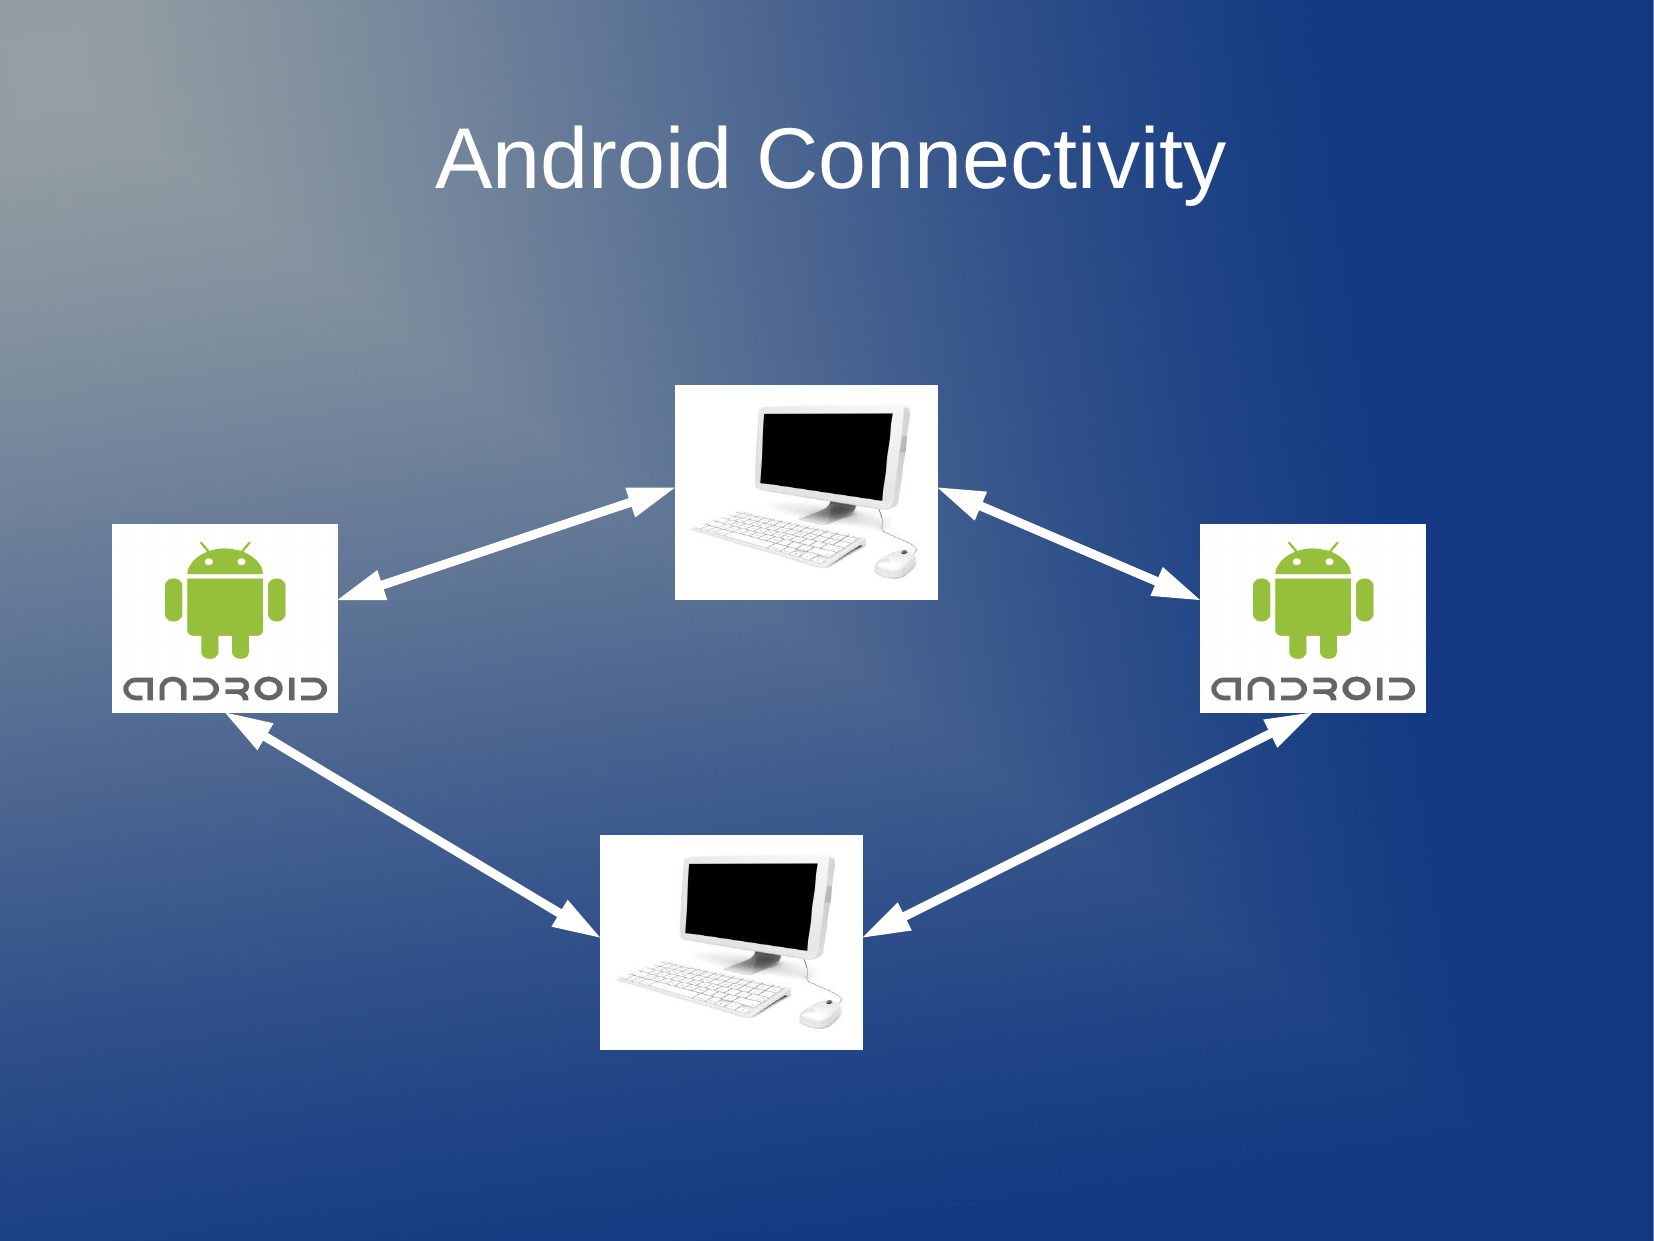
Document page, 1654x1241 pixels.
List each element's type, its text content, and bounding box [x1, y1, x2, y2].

title Android Connectivity [86, 55, 1576, 263]
picture [0, 0, 1654, 1241]
list [75, 300, 1564, 1119]
